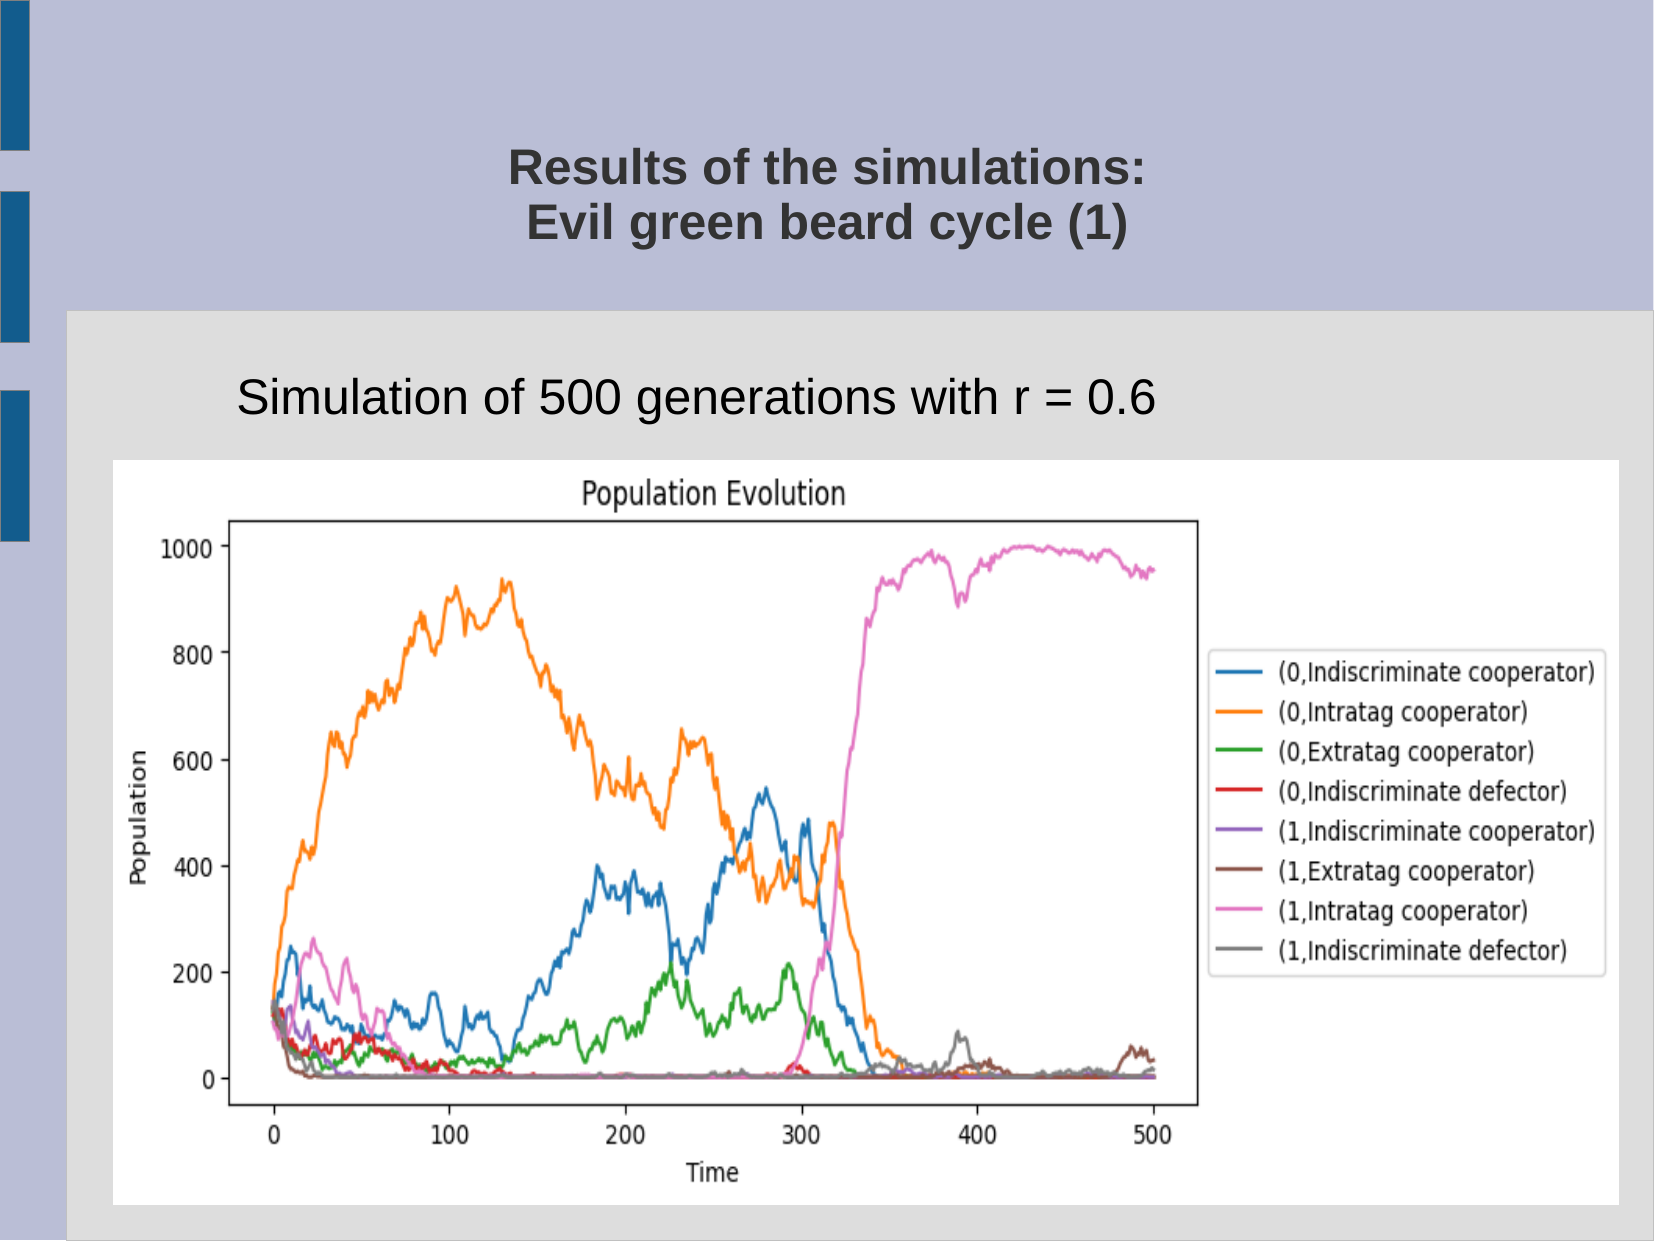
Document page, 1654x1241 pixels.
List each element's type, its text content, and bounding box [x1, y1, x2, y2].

title Results of the simulations: Evil green beard cycle (1) [121, 91, 1534, 299]
picture [113, 460, 1619, 1205]
text_box Simulation of 500 generations with r = 0.6 [236, 369, 1193, 426]
